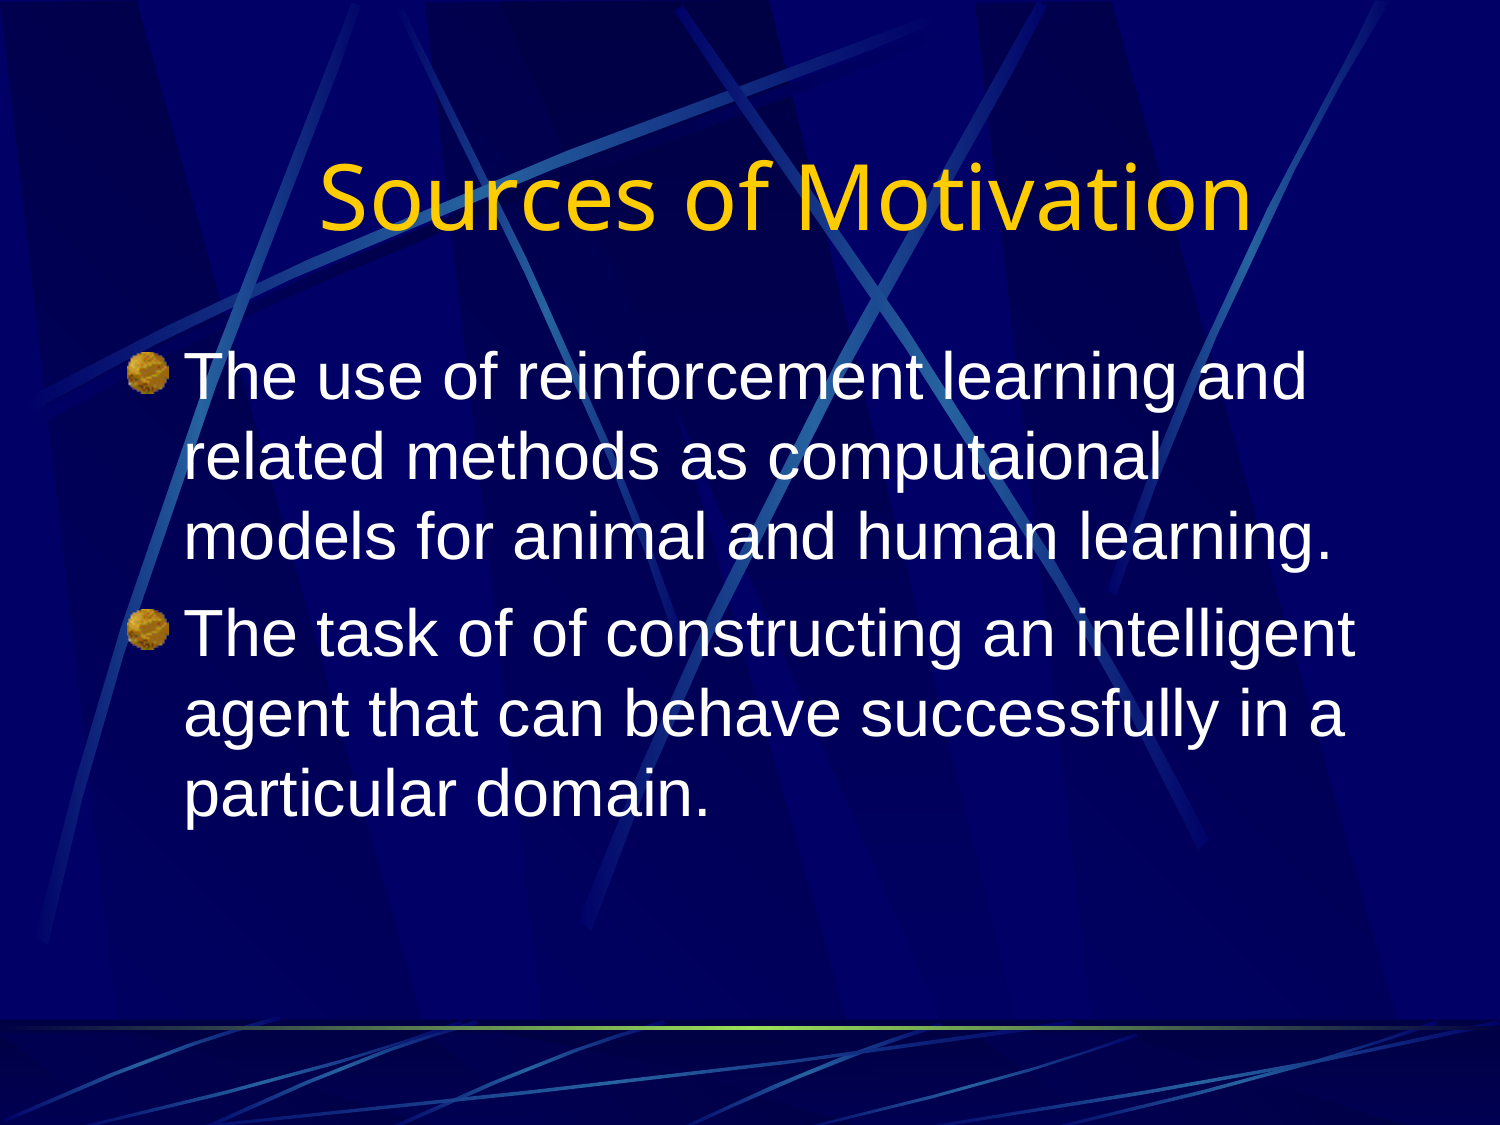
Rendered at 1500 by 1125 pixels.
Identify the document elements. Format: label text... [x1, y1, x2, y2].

title Sources of Motivation [112, 131, 1463, 257]
list The use of reinforcement learning and related methods as computaional models for animal and human learning. The task of of constructing an intelligent agent that can behave successfully in a particular domain. [112, 324, 1388, 1000]
